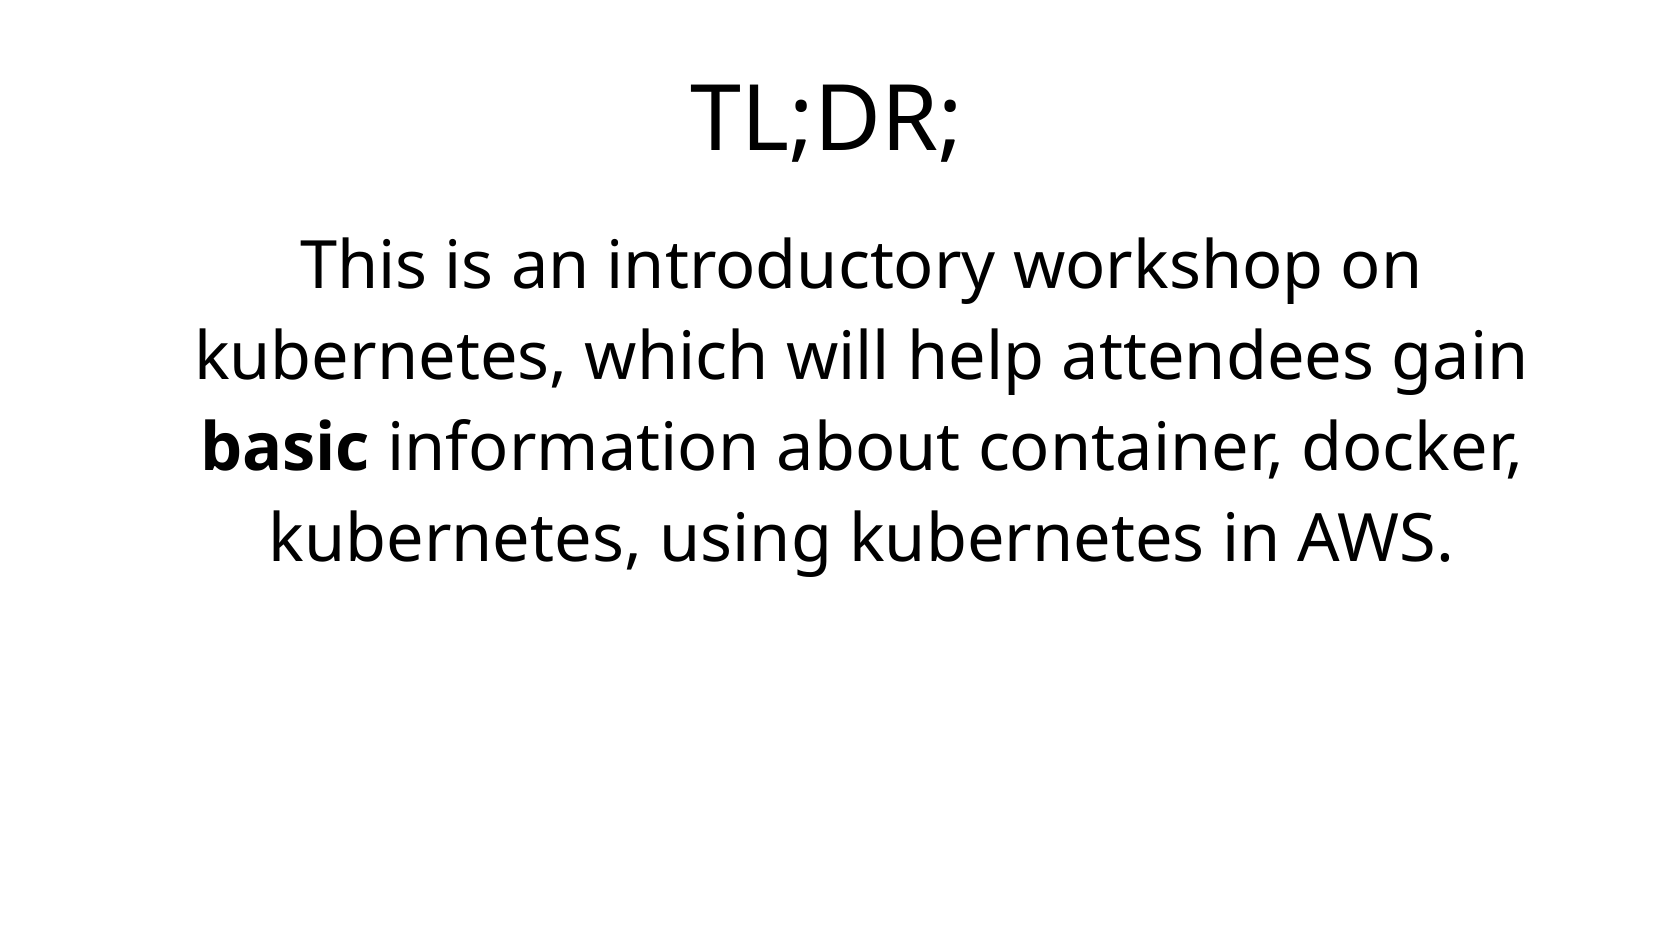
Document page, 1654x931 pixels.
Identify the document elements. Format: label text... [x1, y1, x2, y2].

list This is an introductory workshop on kubernetes, which will help attendees gain basic information about container, docker, kubernetes, using kubernetes in AWS. [82, 217, 1571, 758]
title TL;DR; [82, 37, 1571, 193]
